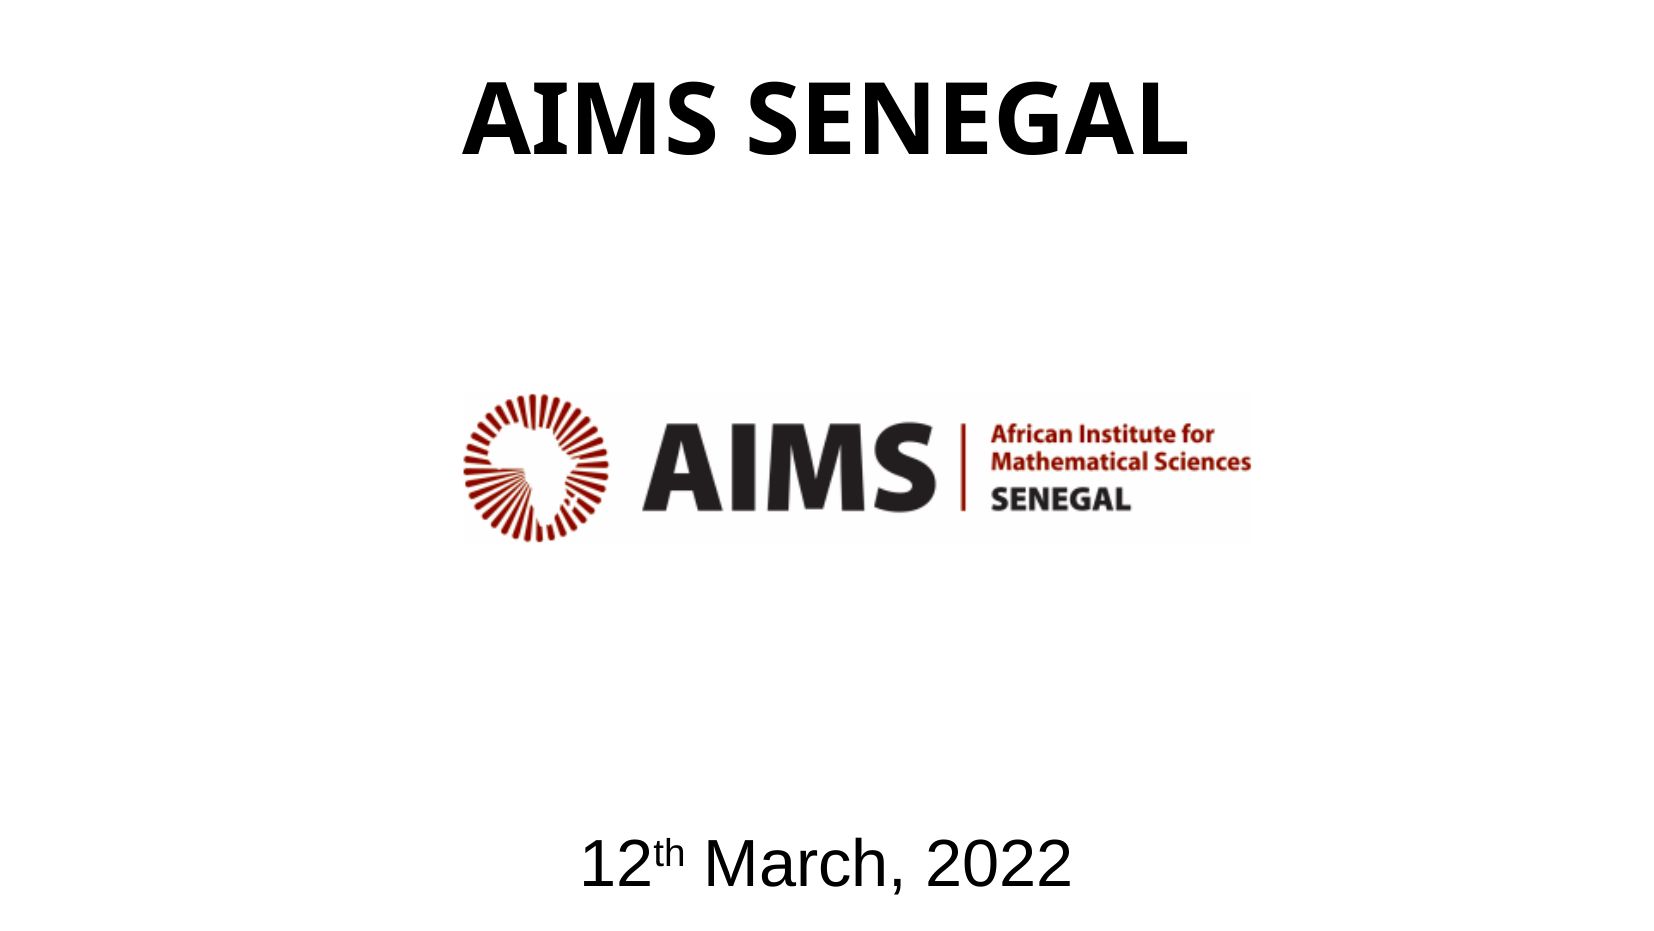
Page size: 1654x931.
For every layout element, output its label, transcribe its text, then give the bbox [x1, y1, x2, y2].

text_box AIMS SENEGAL [82, 37, 1571, 193]
text_box 12th March, 2022 [82, 822, 1571, 898]
picture [330, 295, 1368, 690]
